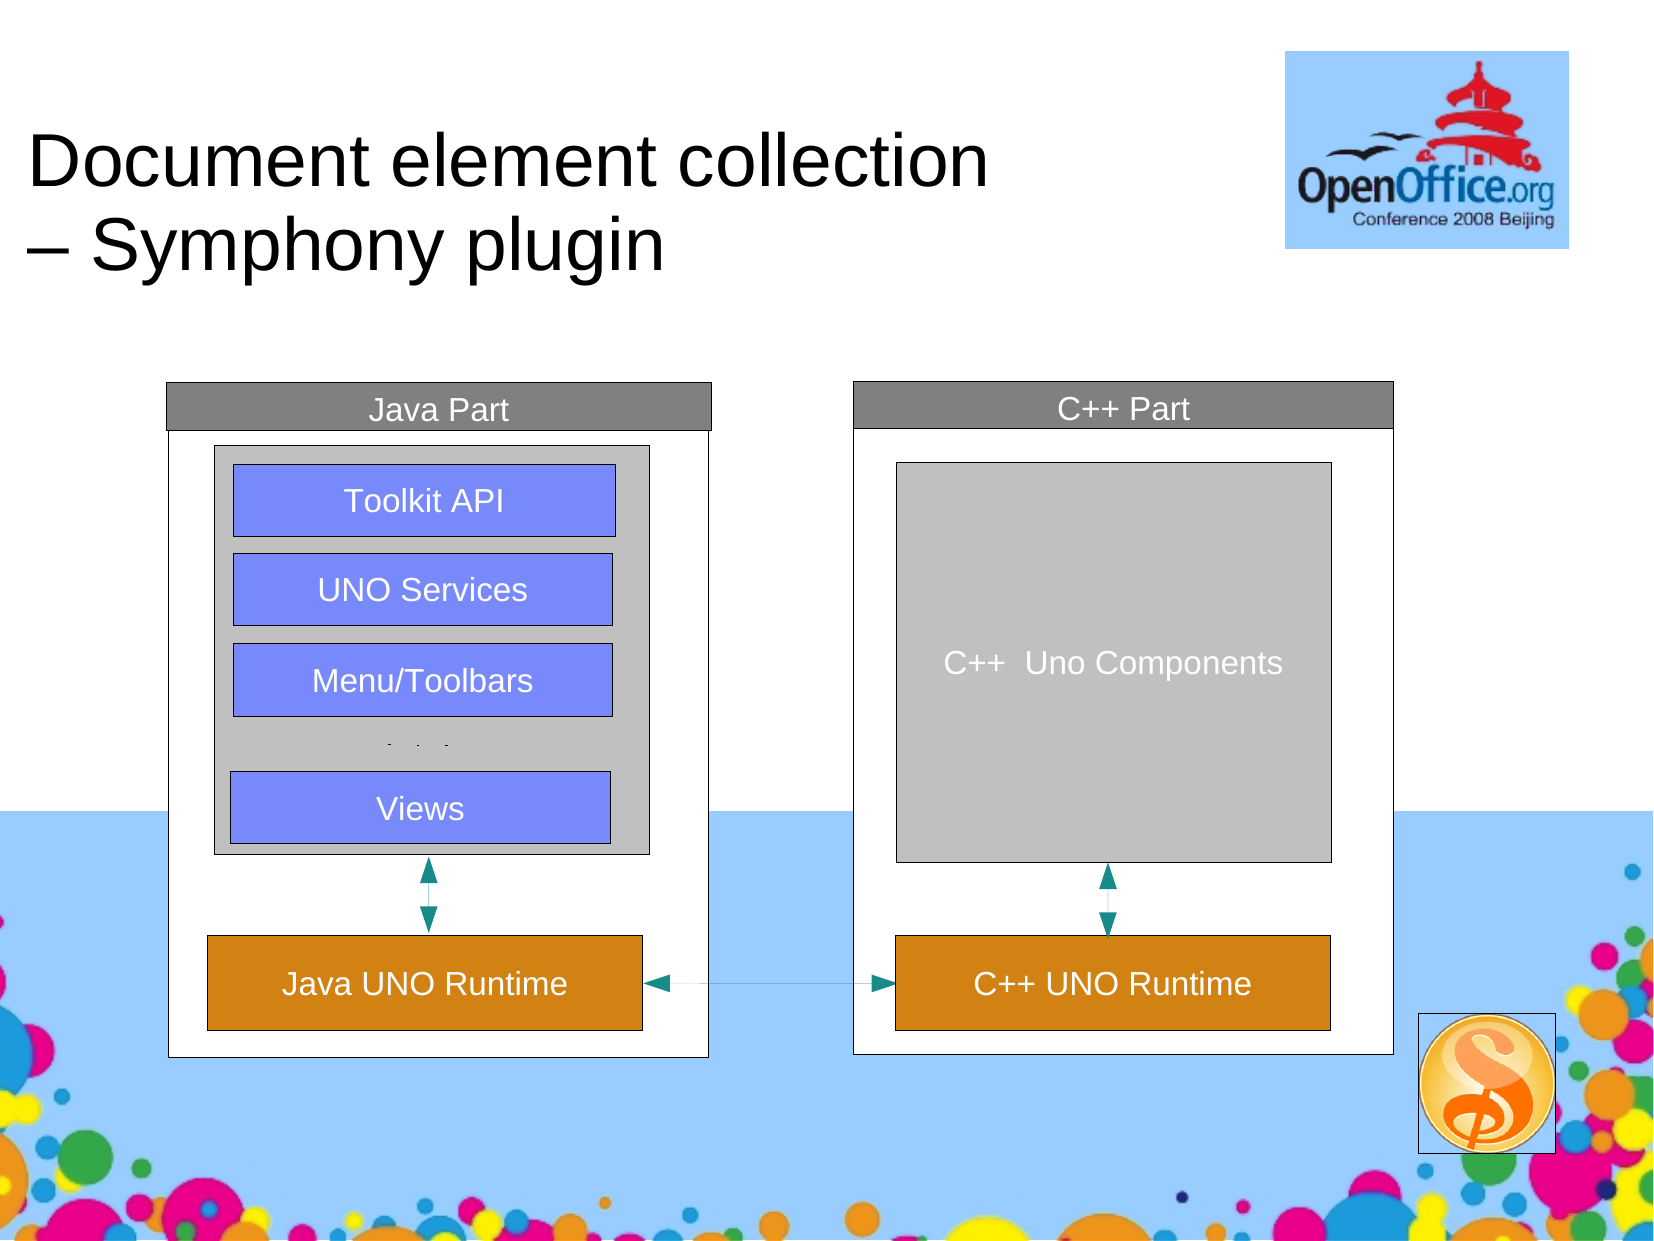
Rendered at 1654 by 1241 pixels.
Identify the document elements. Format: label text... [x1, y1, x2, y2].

picture [0, 810, 1654, 1241]
text_box C++ UNO Runtime [895, 935, 1331, 1030]
text_box Views [231, 772, 610, 844]
text_box C++ Part [854, 381, 1394, 429]
text_box UNO Services [233, 553, 613, 626]
picture [1285, 51, 1569, 250]
text_box Toolkit API [233, 464, 615, 537]
text_box Java UNO Runtime [208, 936, 643, 1031]
text_box C++ Uno Components [896, 462, 1331, 862]
picture [708, 810, 854, 983]
text_box [168, 430, 708, 1057]
text_box Java Part [167, 382, 711, 430]
text_box [854, 429, 1394, 1054]
text_box Menu/Toolbars [233, 644, 613, 716]
title Document element collection – Symphony plugin [27, 116, 1519, 289]
